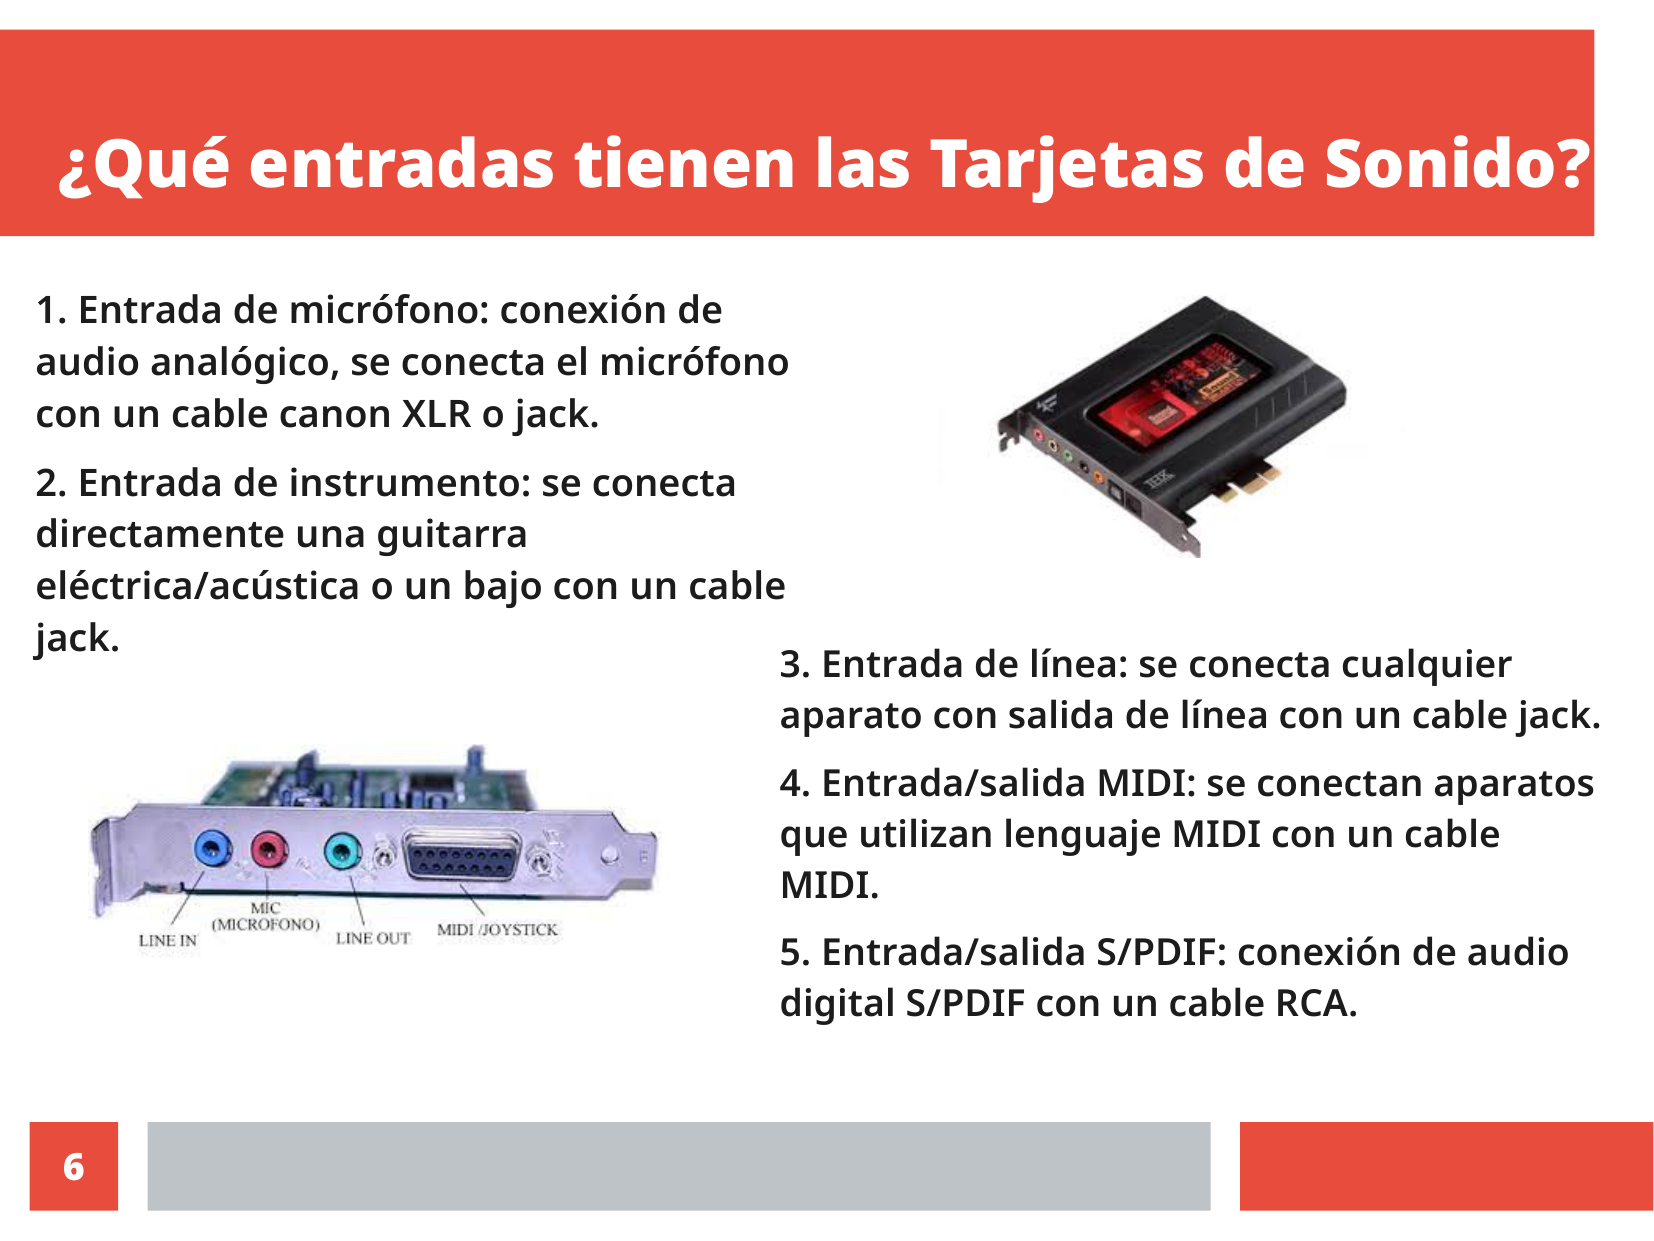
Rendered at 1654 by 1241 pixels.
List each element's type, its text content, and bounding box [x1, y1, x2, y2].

title ¿Qué entradas tienen las Tarjetas de Sonido? [59, 59, 1595, 207]
list 3. Entrada de línea: se conecta cualquier aparato con salida de línea con un cable jack. 4. Entrada/salida MIDI: se conectan aparatos que utilizan lenguaje MIDI con un cable MIDI. 5. Entrada/salida S/PDIF: conexión de audio digital S/PDIF con un cable RCA. [779, 637, 1607, 1075]
picture [88, 744, 662, 959]
list 1. Entrada de micrófono: conexión de audio analógico, se conecta el micrófono con un cable canon XLR o jack. 2. Entrada de instrumento: se conecta directamente una guitarra eléctrica/acústica o un bajo con un cable jack. [35, 283, 792, 721]
picture [938, 295, 1406, 558]
